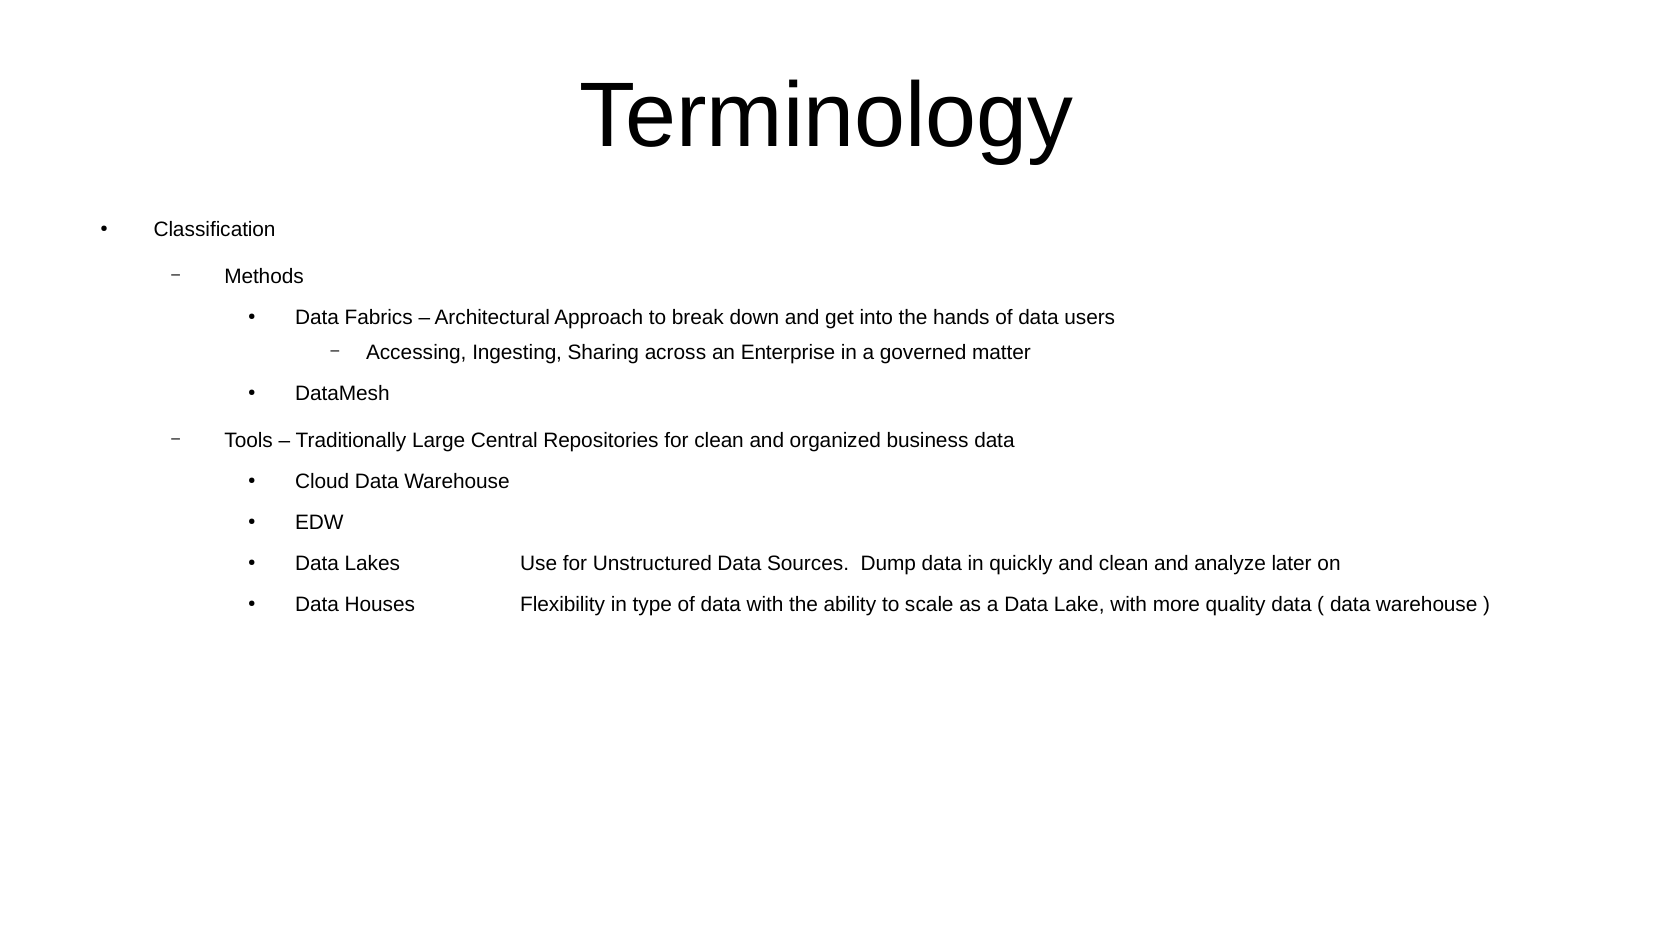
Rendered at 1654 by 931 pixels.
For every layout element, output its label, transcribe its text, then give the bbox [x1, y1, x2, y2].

list Classification Methods Data Fabrics – Architectural Approach to break down and get into the hands of data users Accessing, Ingesting, Sharing across an Enterprise in a governed matter DataMesh Tools – Traditionally Large Central Repositories for clean and organized business data Cloud Data Warehouse EDW Data Lakes Use for Unstructured Data Sources. Dump data in quickly and clean and analyze later on Data Houses Flexibility in type of data with the ability to scale as a Data Lake, with more quality data ( data warehouse ) [82, 217, 1613, 901]
title Terminology [82, 37, 1571, 193]
